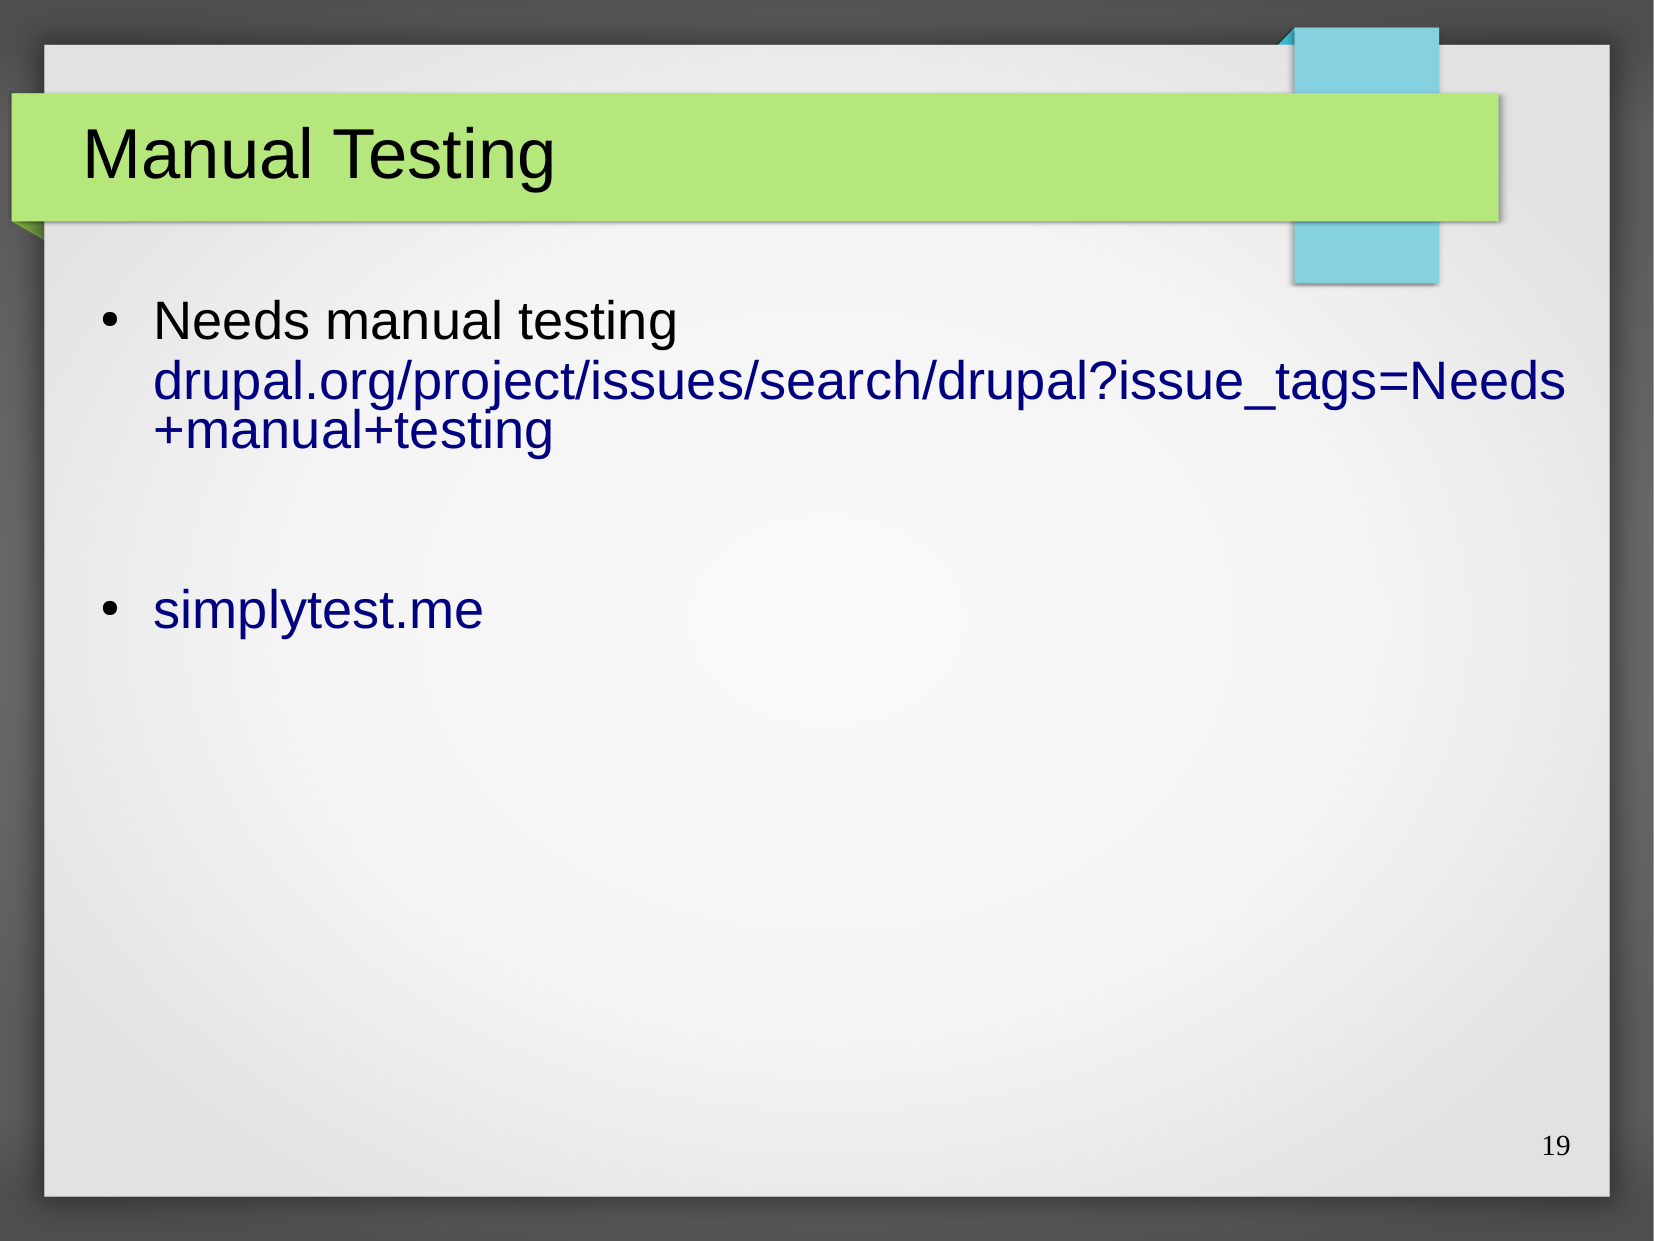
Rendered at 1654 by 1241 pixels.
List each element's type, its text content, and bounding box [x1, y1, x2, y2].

picture [0, 0, 1654, 1241]
title Manual Testing [82, 94, 1264, 213]
list Needs manual testing drupal.org/project/issues/search/drupal?issue_tags=Needs+manual+testing simplytest.me [82, 290, 1571, 1010]
